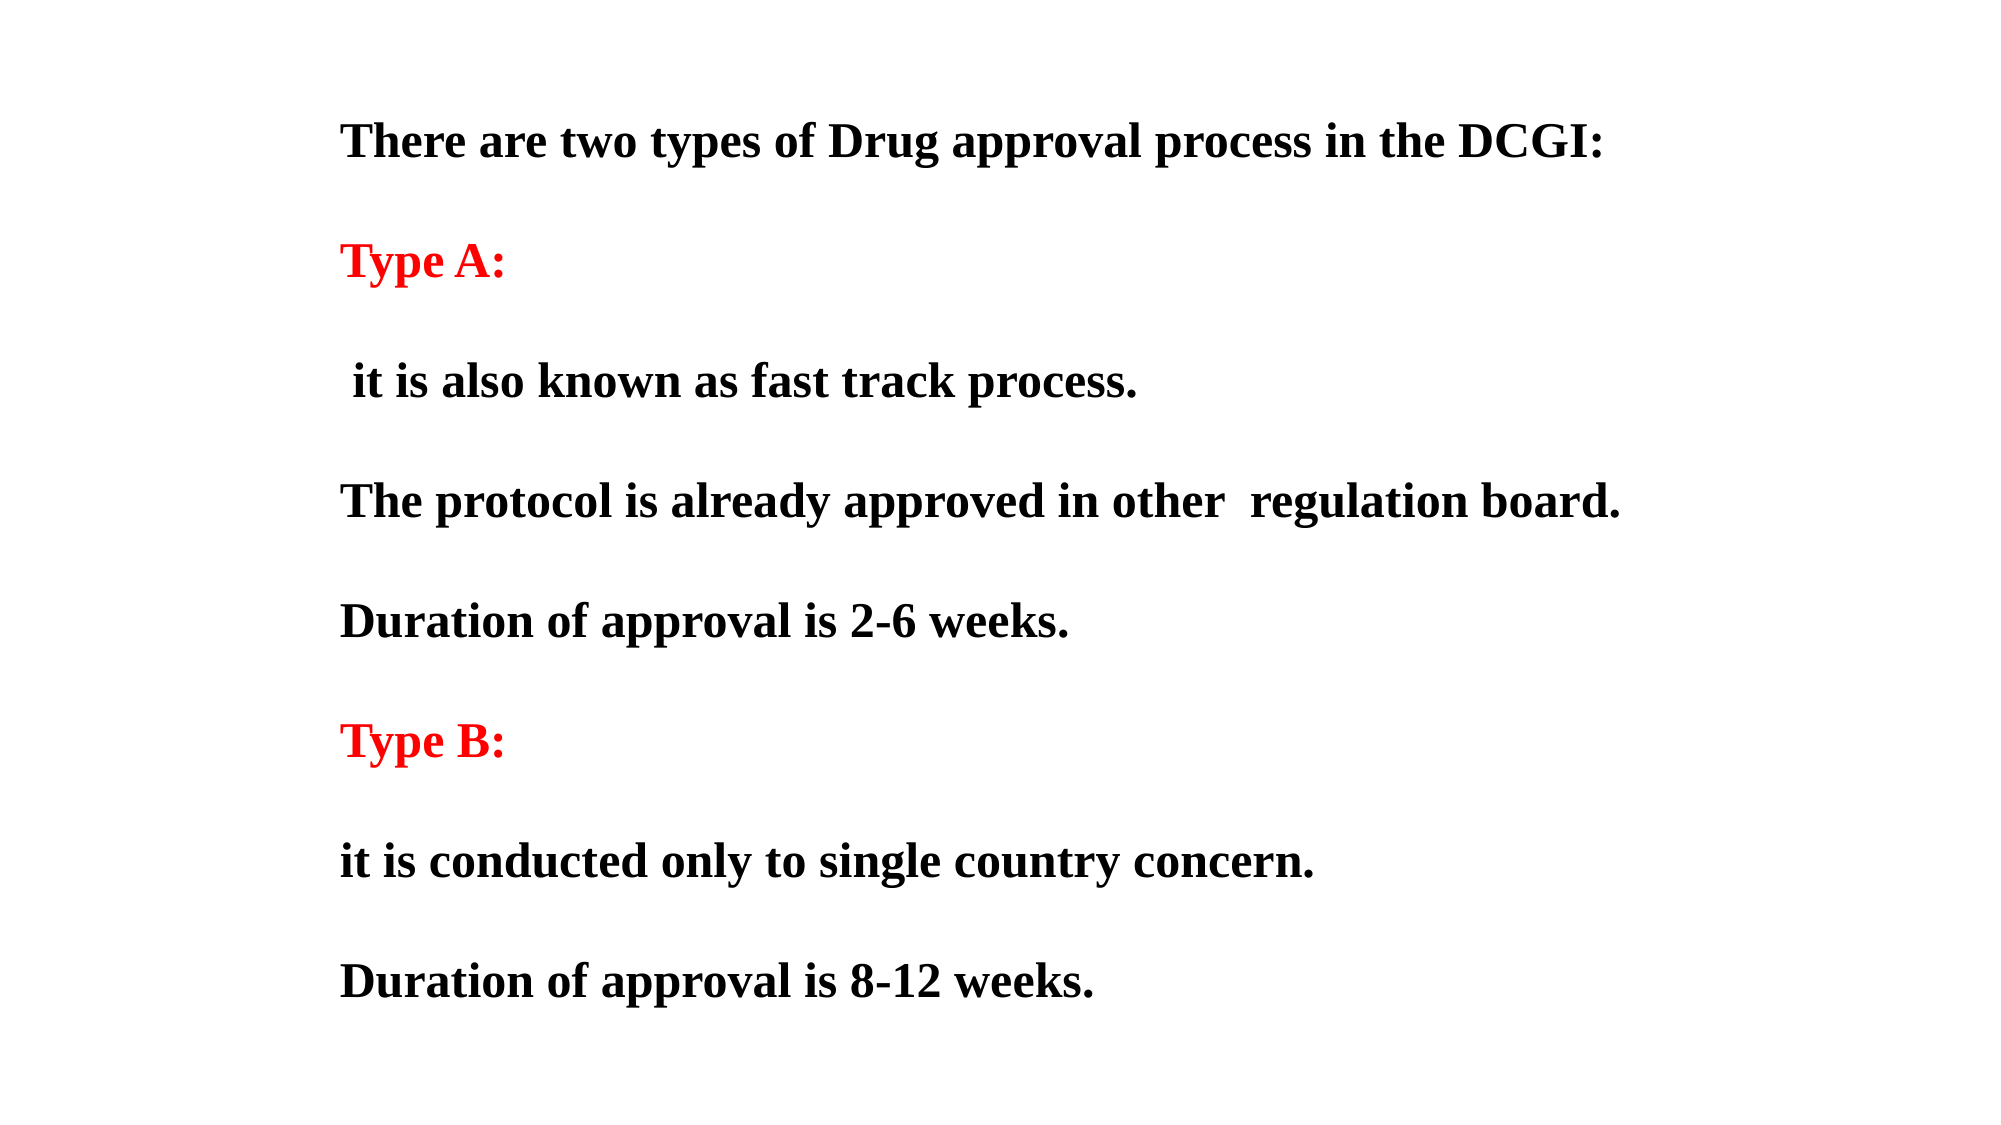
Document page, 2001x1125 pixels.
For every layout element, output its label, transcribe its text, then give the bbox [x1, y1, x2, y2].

text_box There are two types of Drug approval process in the DCGI: Type A: it is also known as fast track process. The protocol is already approved in other regulation board. Duration of approval is 2-6 weeks. Type B: it is conducted only to single country concern. Duration of approval is 8-12 weeks. [324, 99, 1650, 1075]
